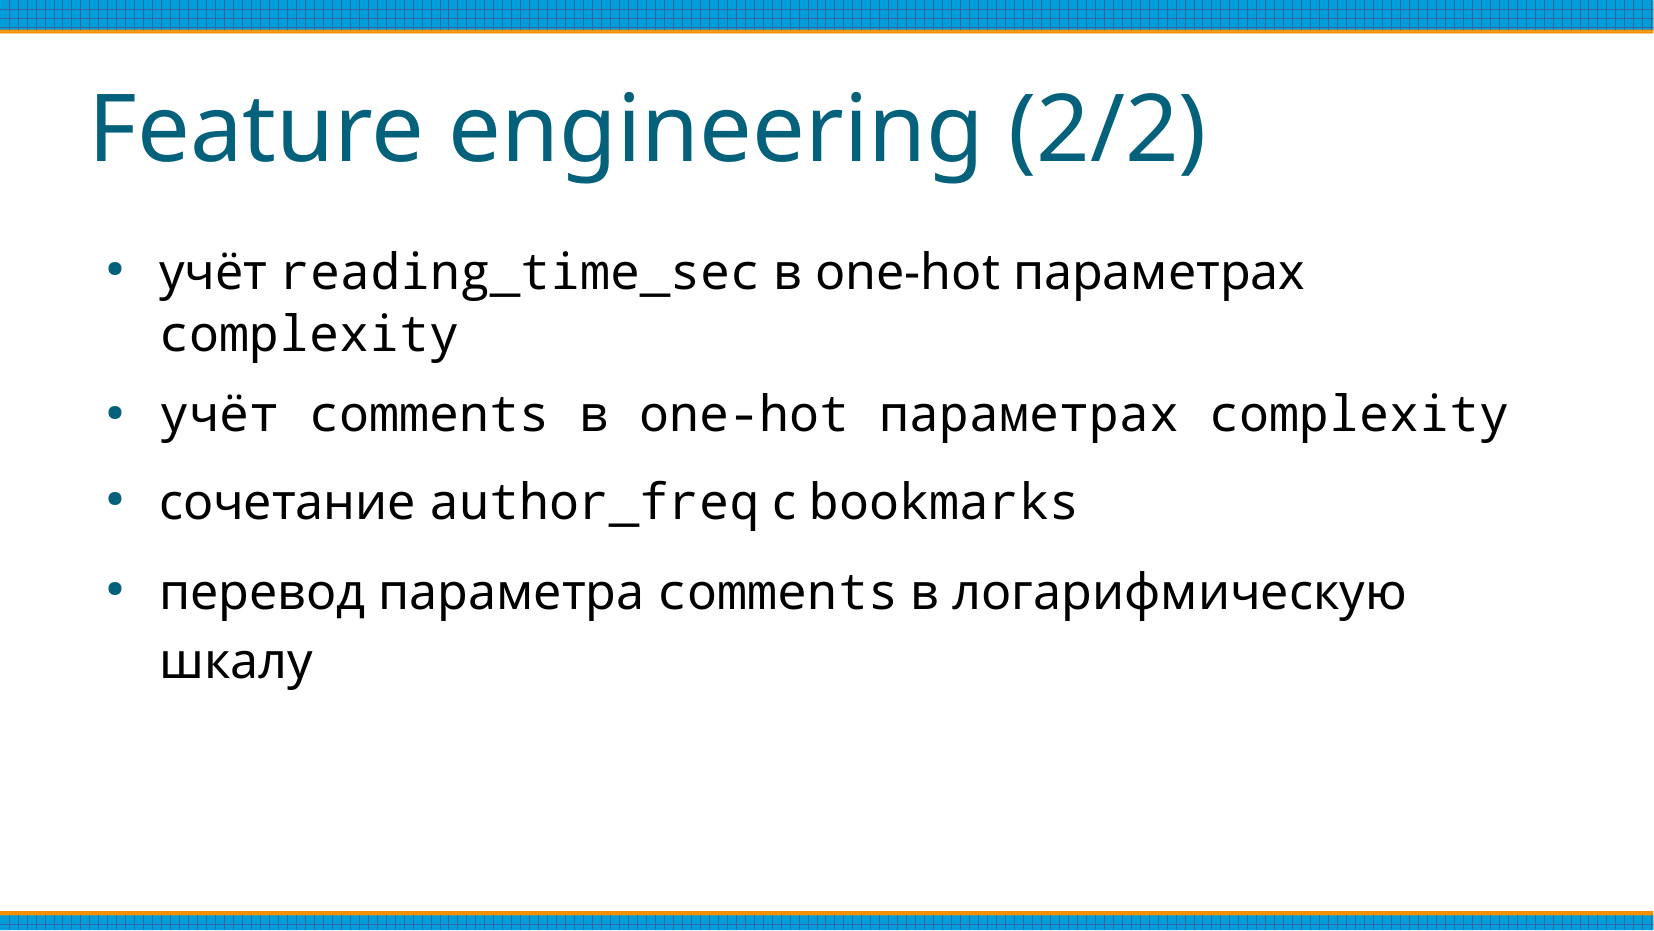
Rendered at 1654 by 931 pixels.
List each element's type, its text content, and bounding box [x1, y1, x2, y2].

title Feature engineering (2/2) [88, 44, 1565, 207]
list учёт reading_time_sec в one-hot параметрах complexity учёт comments в one-hot параметрах complexity сочетание author_freq с bookmarks перевод параметра comments в логарифмическую шкалу [88, 236, 1565, 901]
